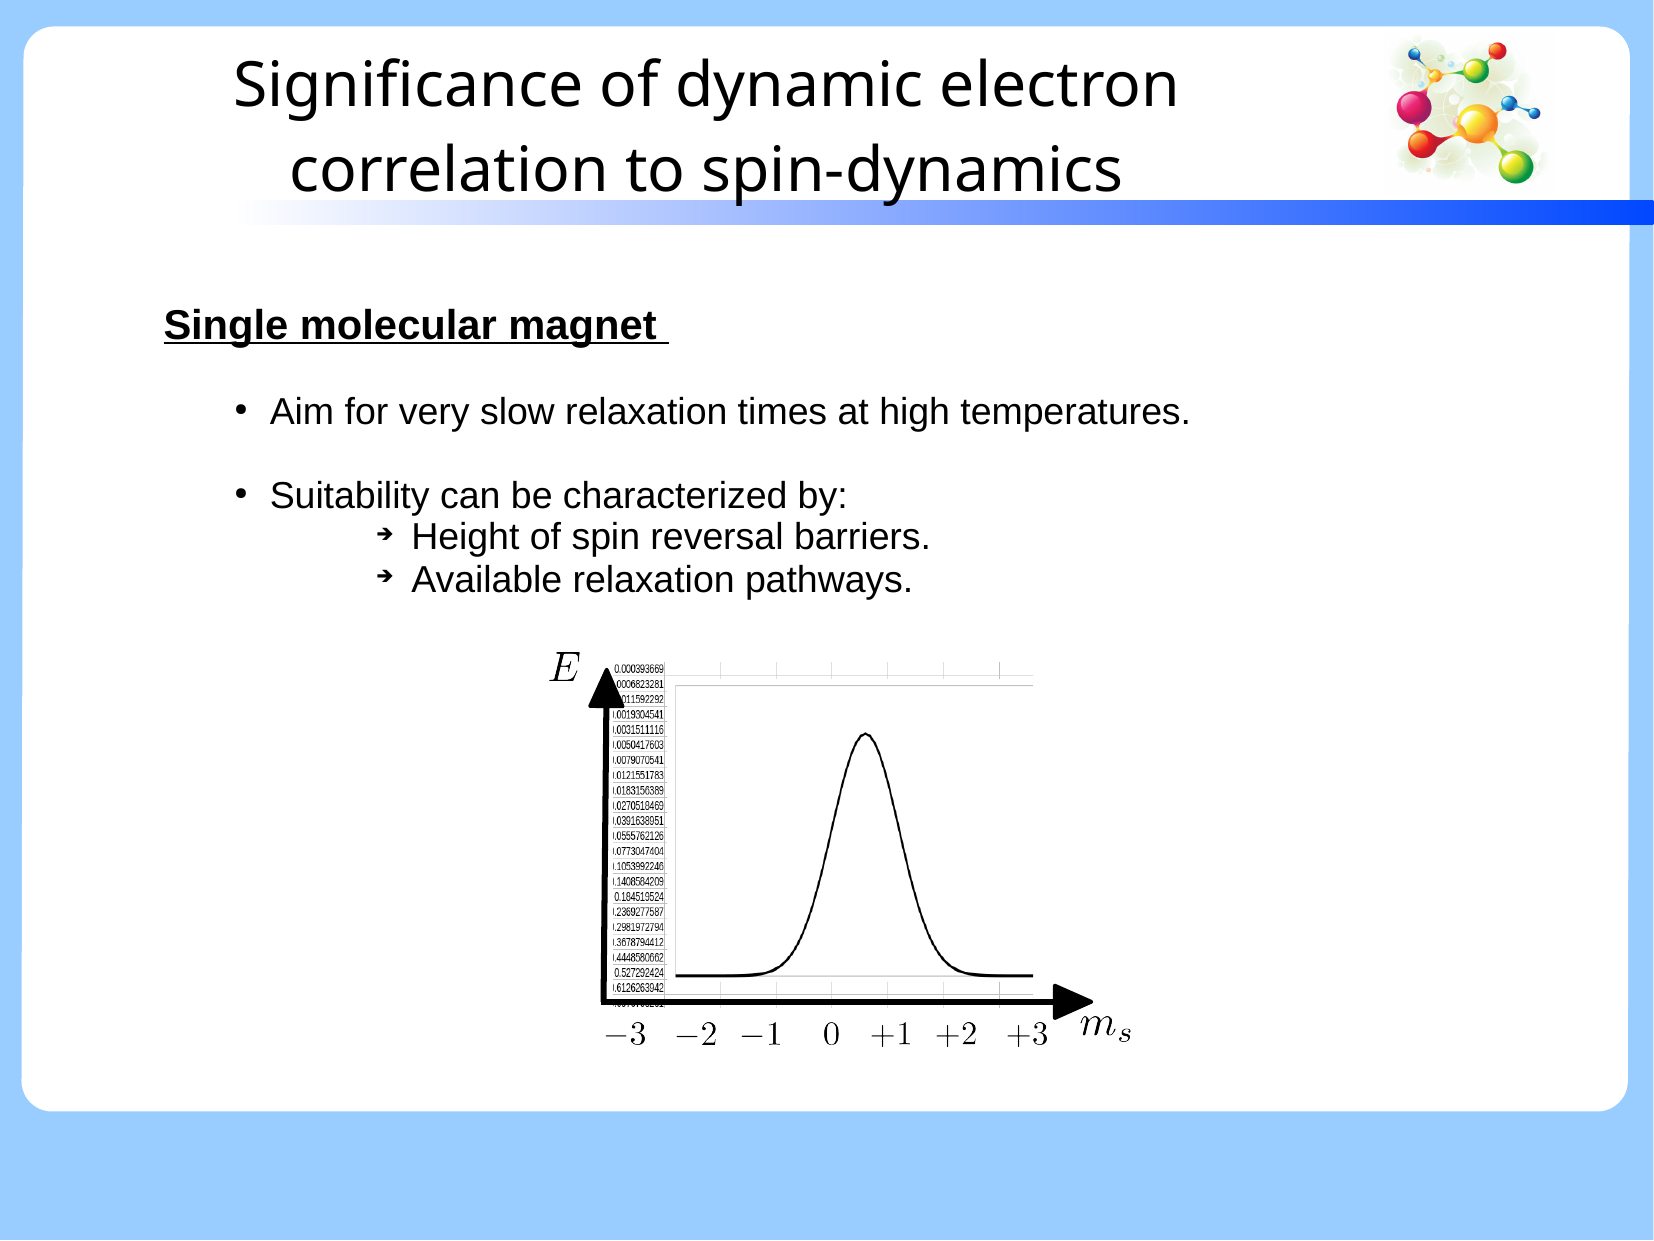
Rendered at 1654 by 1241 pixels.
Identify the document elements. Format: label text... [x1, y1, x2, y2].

picture [676, 1022, 716, 1045]
picture [1007, 1022, 1047, 1047]
picture [824, 1022, 839, 1045]
picture [549, 652, 580, 681]
picture [871, 1022, 910, 1047]
picture [1080, 1016, 1131, 1042]
picture [613, 662, 1034, 999]
picture [1382, 29, 1556, 195]
picture [936, 1022, 976, 1047]
picture [605, 1022, 645, 1045]
table_cell [956, 201, 961, 224]
text_box Single molecular magnet Aim for very slow relaxation times at high temperatures. Suitability can be characterized by: Height of spin reversal barriers. Available relaxation pathways. [113, 252, 1546, 1126]
table_cell [873, 201, 877, 224]
title Significance of dynamic electron correlation to spin-dynamics [82, 49, 1332, 201]
picture [741, 1022, 780, 1045]
